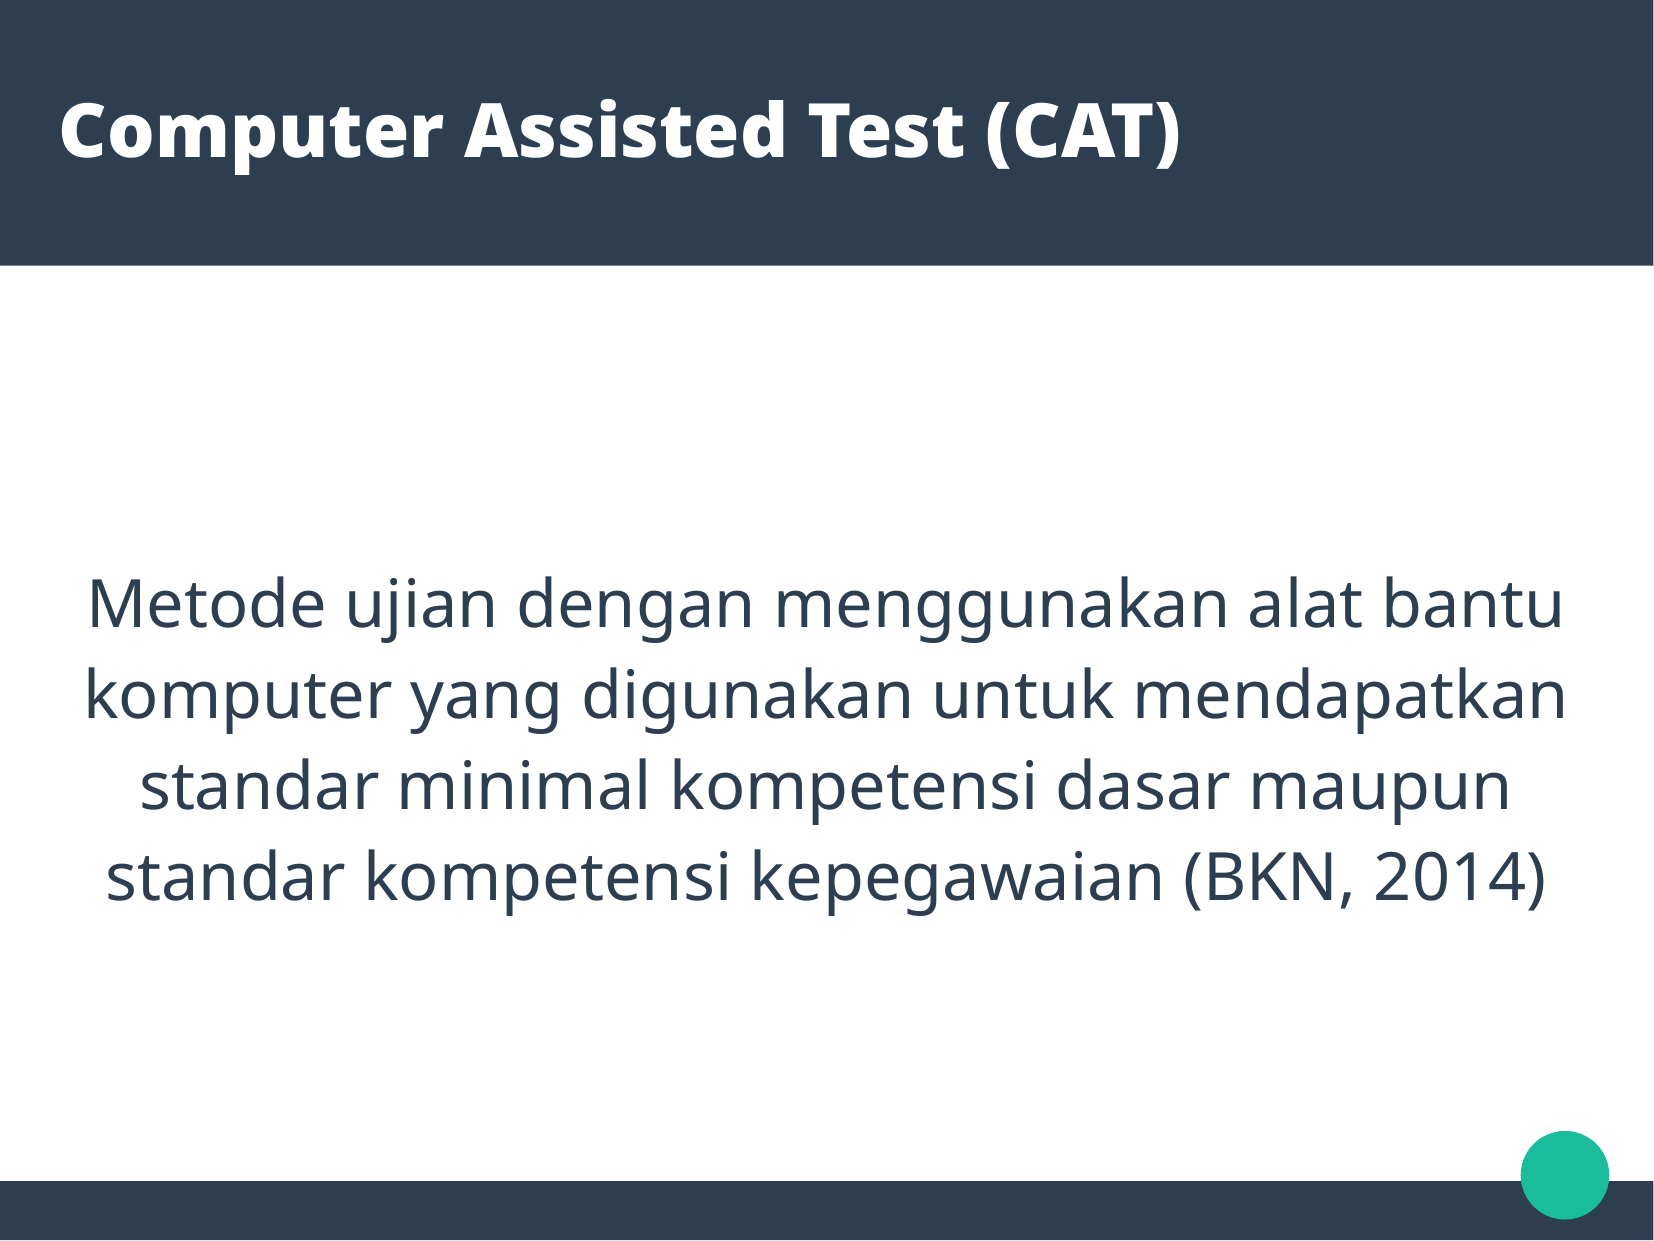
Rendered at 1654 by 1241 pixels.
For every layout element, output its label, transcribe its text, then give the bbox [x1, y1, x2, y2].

subtitle Metode ujian dengan menggunakan alat bantu komputer yang digunakan untuk mendapatkan standar minimal kompetensi dasar maupun standar kompetensi kepegawaian (BKN, 2014) [59, 324, 1595, 1152]
title Computer Assisted Test (CAT) [59, 11, 1595, 245]
